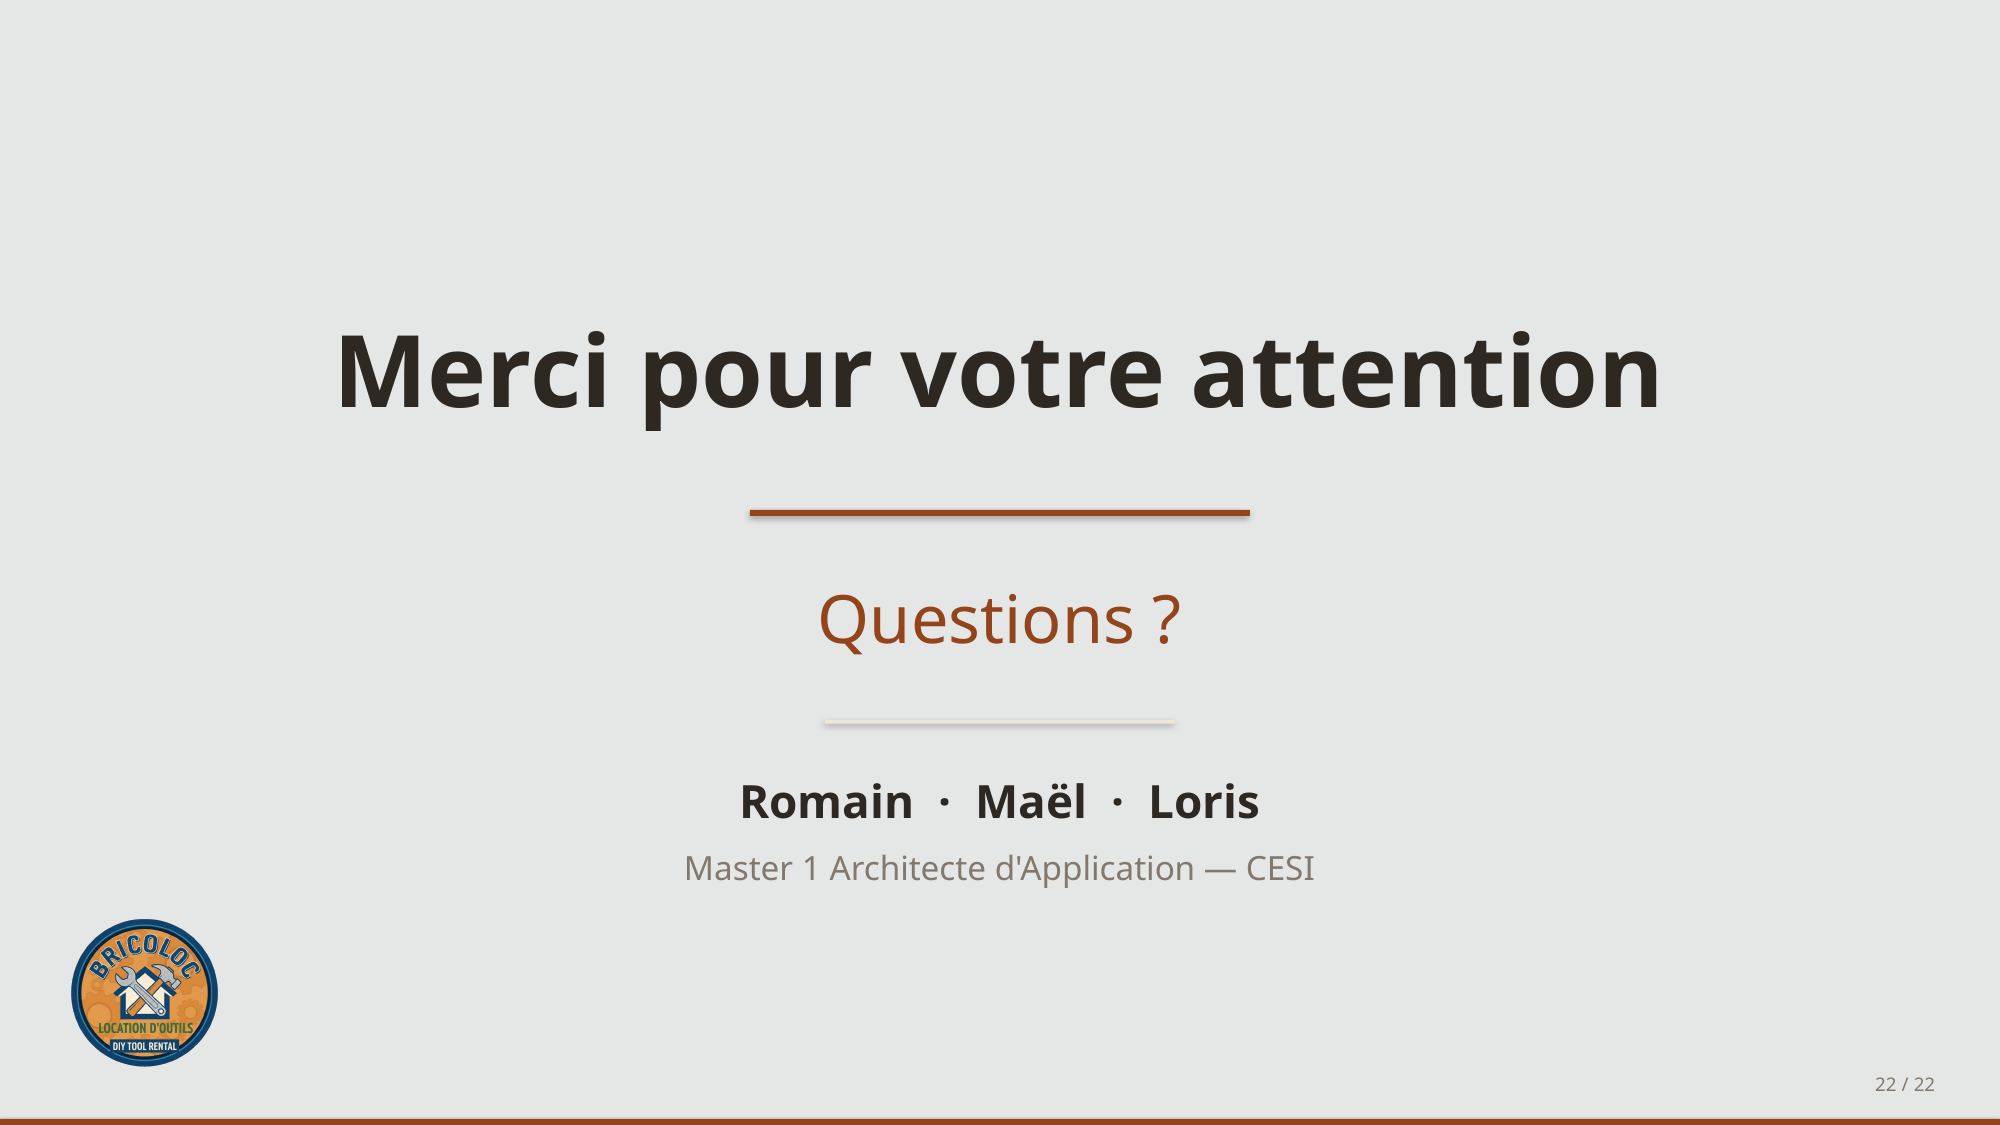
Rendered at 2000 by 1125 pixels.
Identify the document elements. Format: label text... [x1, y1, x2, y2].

text_box 22 / 22 [1799, 1065, 1950, 1103]
text_box Merci pour votre attention [149, 299, 1850, 435]
picture [45, 895, 245, 1095]
text_box [749, 509, 1250, 516]
text_box [0, 1118, 2000, 1125]
text_box Master 1 Architecte d'Application — CESI [149, 839, 1850, 895]
text_box Questions ? [149, 569, 1850, 665]
text_box Romain · Maël · Loris [149, 765, 1850, 835]
text_box [824, 719, 1175, 724]
